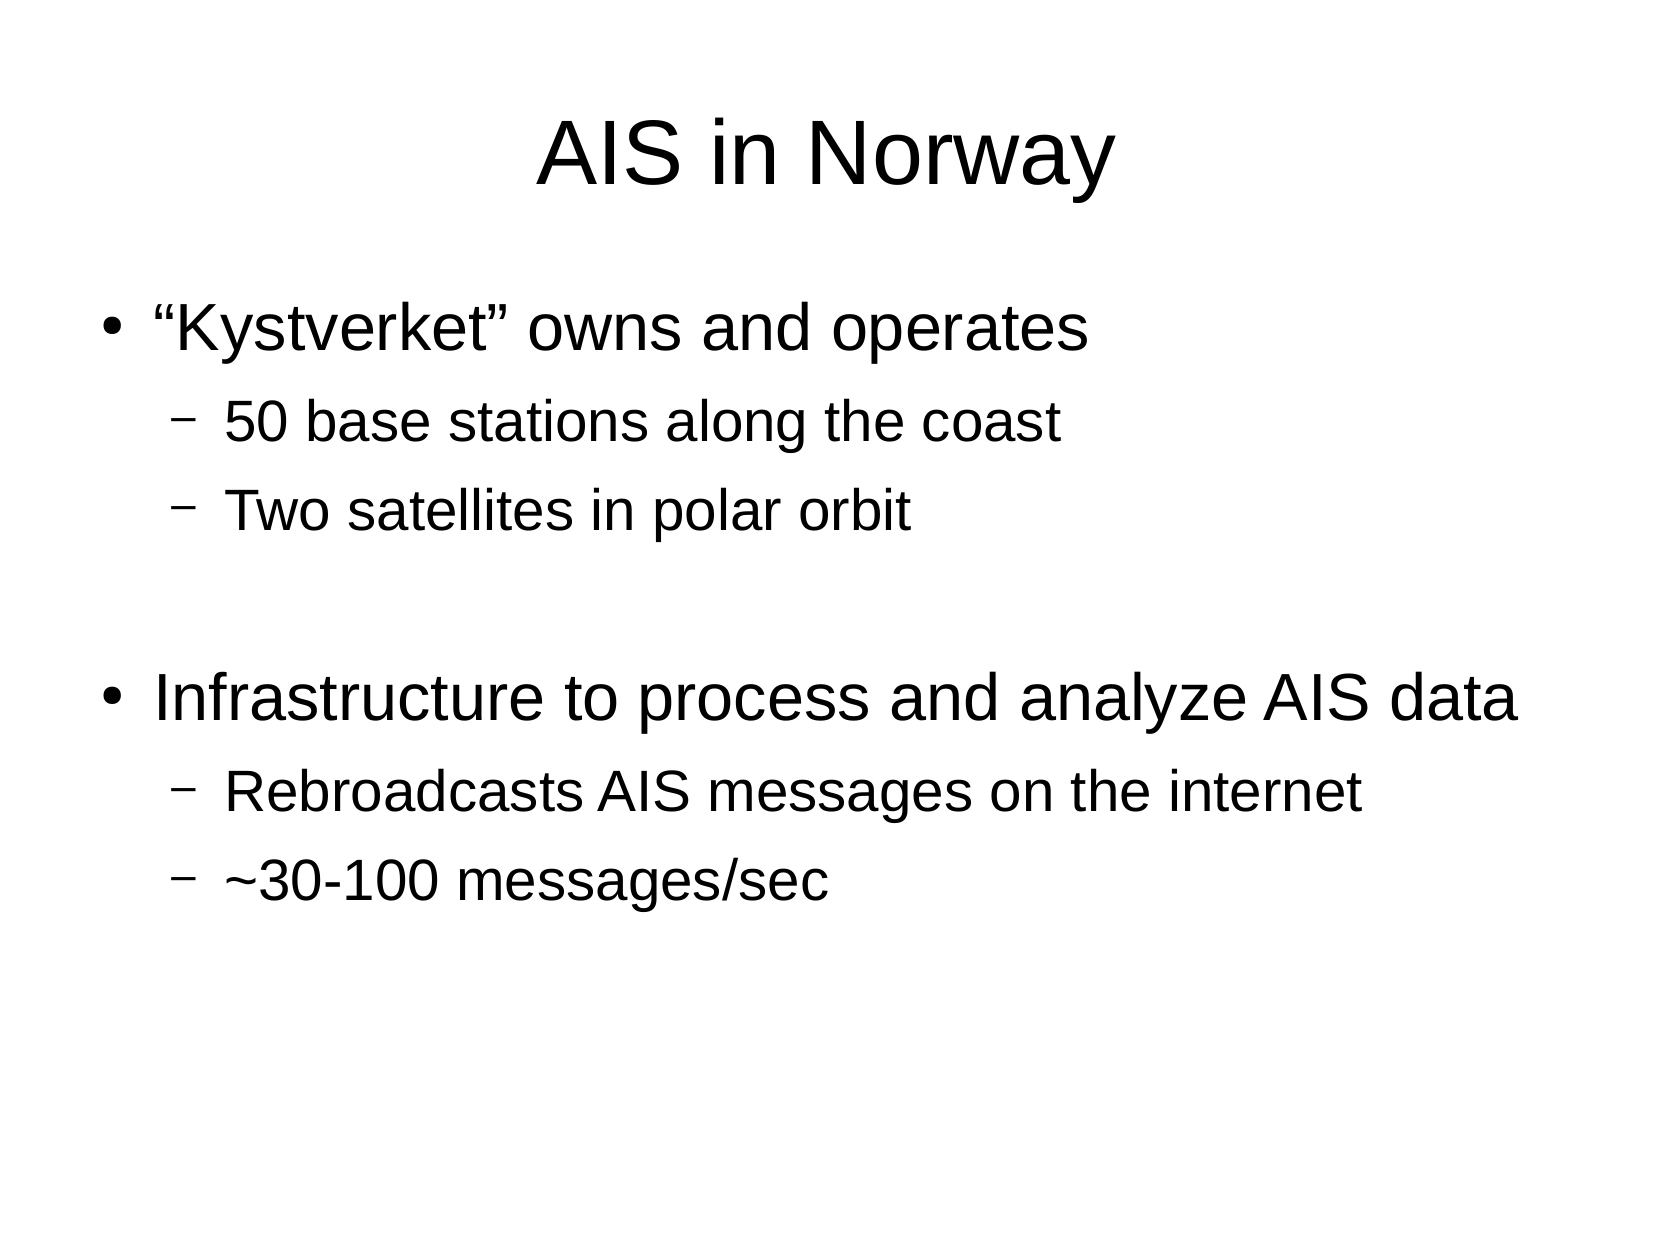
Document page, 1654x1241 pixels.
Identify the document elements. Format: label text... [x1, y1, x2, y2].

list “Kystverket” owns and operates 50 base stations along the coast Two satellites in polar orbit Infrastructure to process and analyze AIS data Rebroadcasts AIS messages on the internet ~30-100 messages/sec [82, 290, 1571, 1010]
title AIS in Norway [82, 49, 1571, 257]
